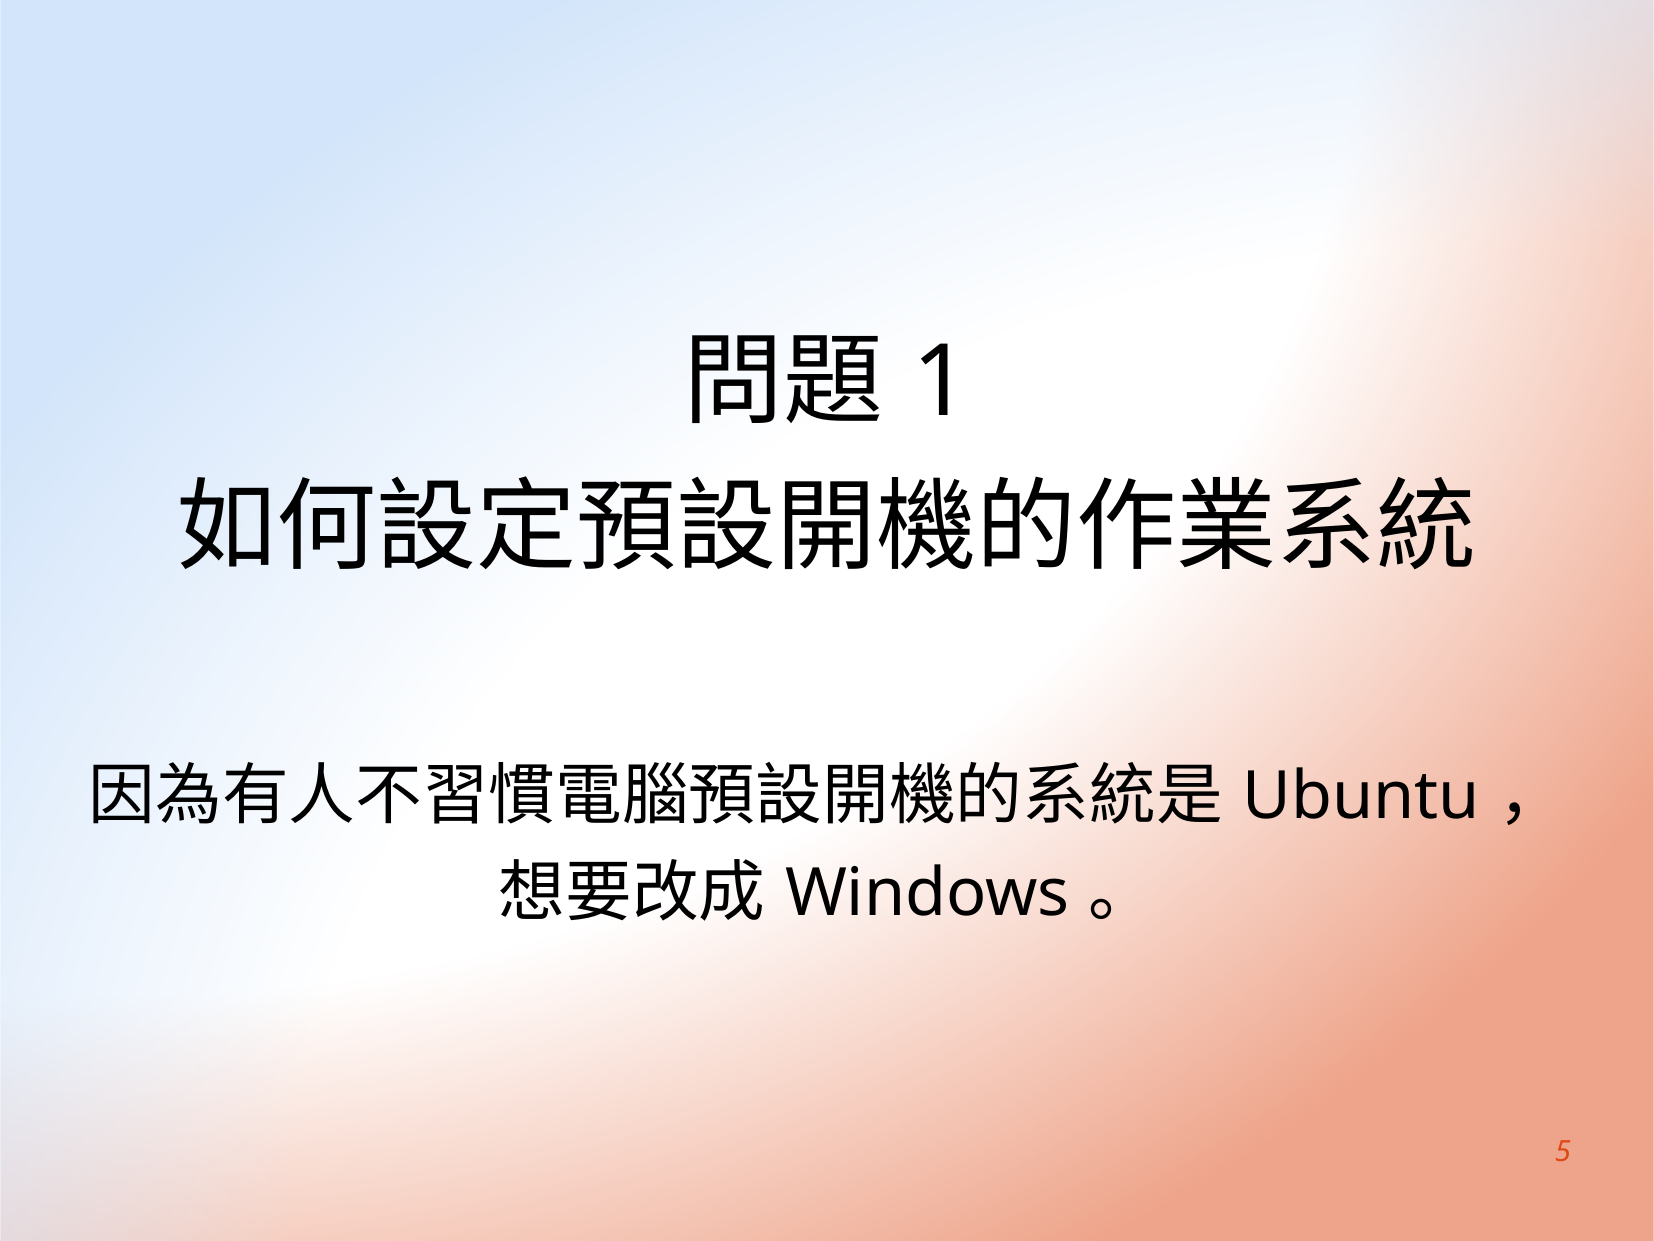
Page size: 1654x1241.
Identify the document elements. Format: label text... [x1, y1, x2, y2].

picture [0, 0, 1654, 1241]
subtitle 問題1 如何設定預設開機的作業系統 因為有人不習慣電腦預設開機的系統是Ubuntu，想要改成Windows。 [82, 49, 1571, 1186]
